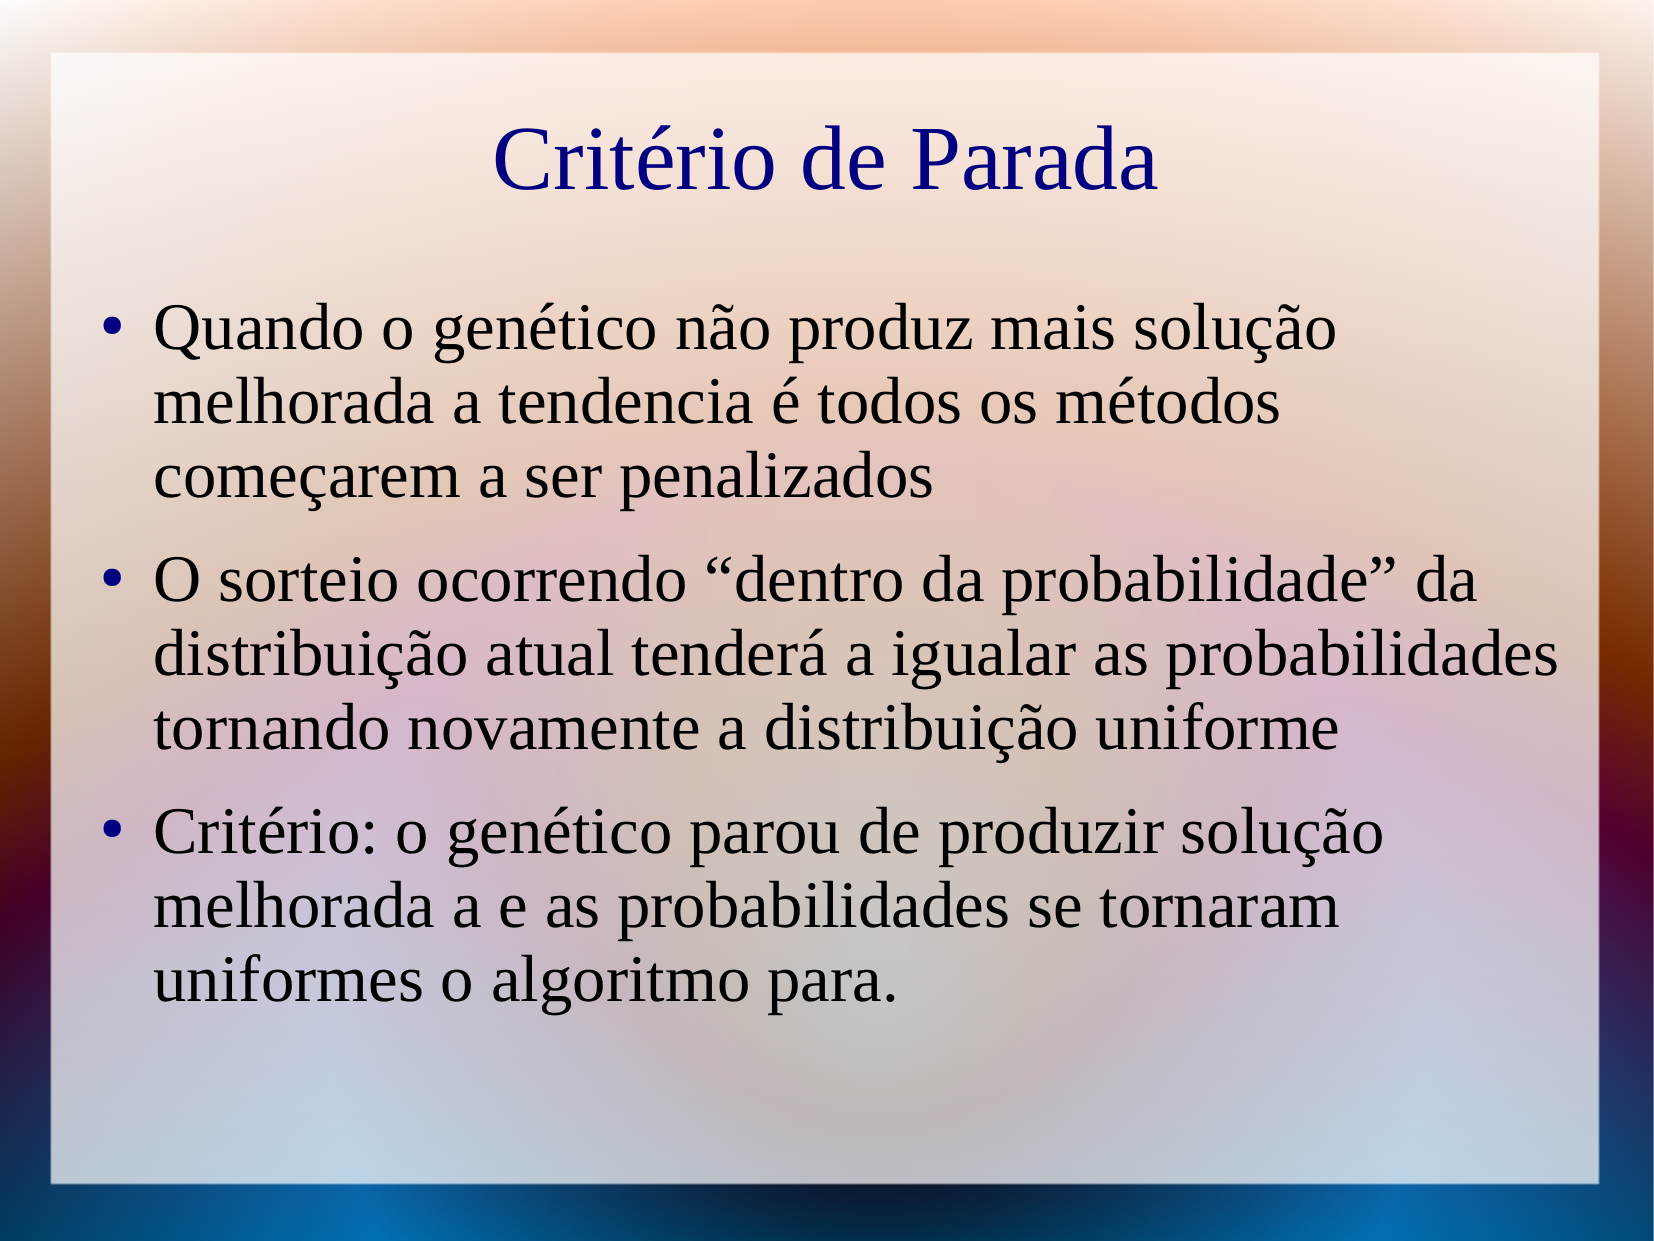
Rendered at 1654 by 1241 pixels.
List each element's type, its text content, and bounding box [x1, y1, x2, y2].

title Critério de Parada [82, 55, 1571, 263]
list Quando o genético não produz mais solução melhorada a tendencia é todos os métodos começarem a ser penalizados O sorteio ocorrendo “dentro da probabilidade” da distribuição atual tenderá a igualar as probabilidades tornando novamente a distribuição uniforme Critério: o genético parou de produzir solução melhorada a e as probabilidades se tornaram uniformes o algoritmo para. [82, 290, 1571, 1109]
picture [0, 0, 1654, 1241]
